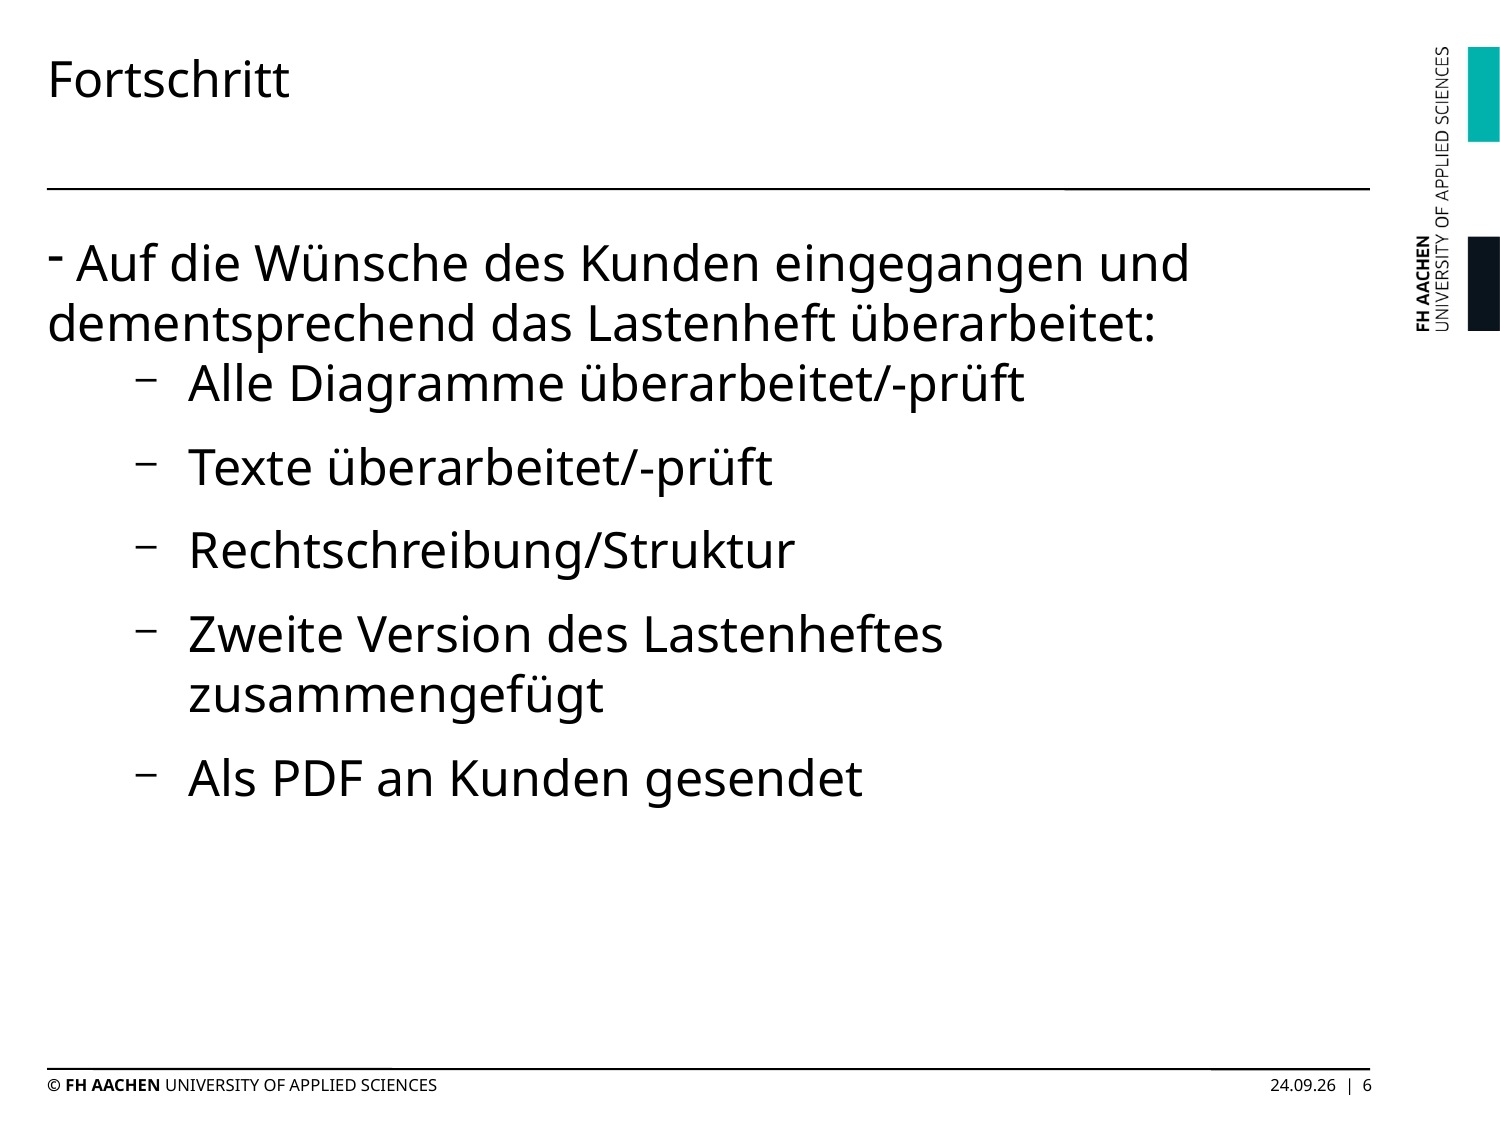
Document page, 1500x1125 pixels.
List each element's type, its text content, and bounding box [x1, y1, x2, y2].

title Fortschritt [47, 47, 1371, 166]
list Auf die Wünsche des Kunden eingegangen und dementsprechend das Lastenheft überarbeitet: Alle Diagramme überarbeitet/-prüft Texte überarbeitet/-prüft Rechtschreibung/Struktur Zweite Version des Lastenheftes zusammengefügt Als PDF an Kunden gesendet [47, 231, 1371, 1042]
picture [1404, 47, 1500, 331]
